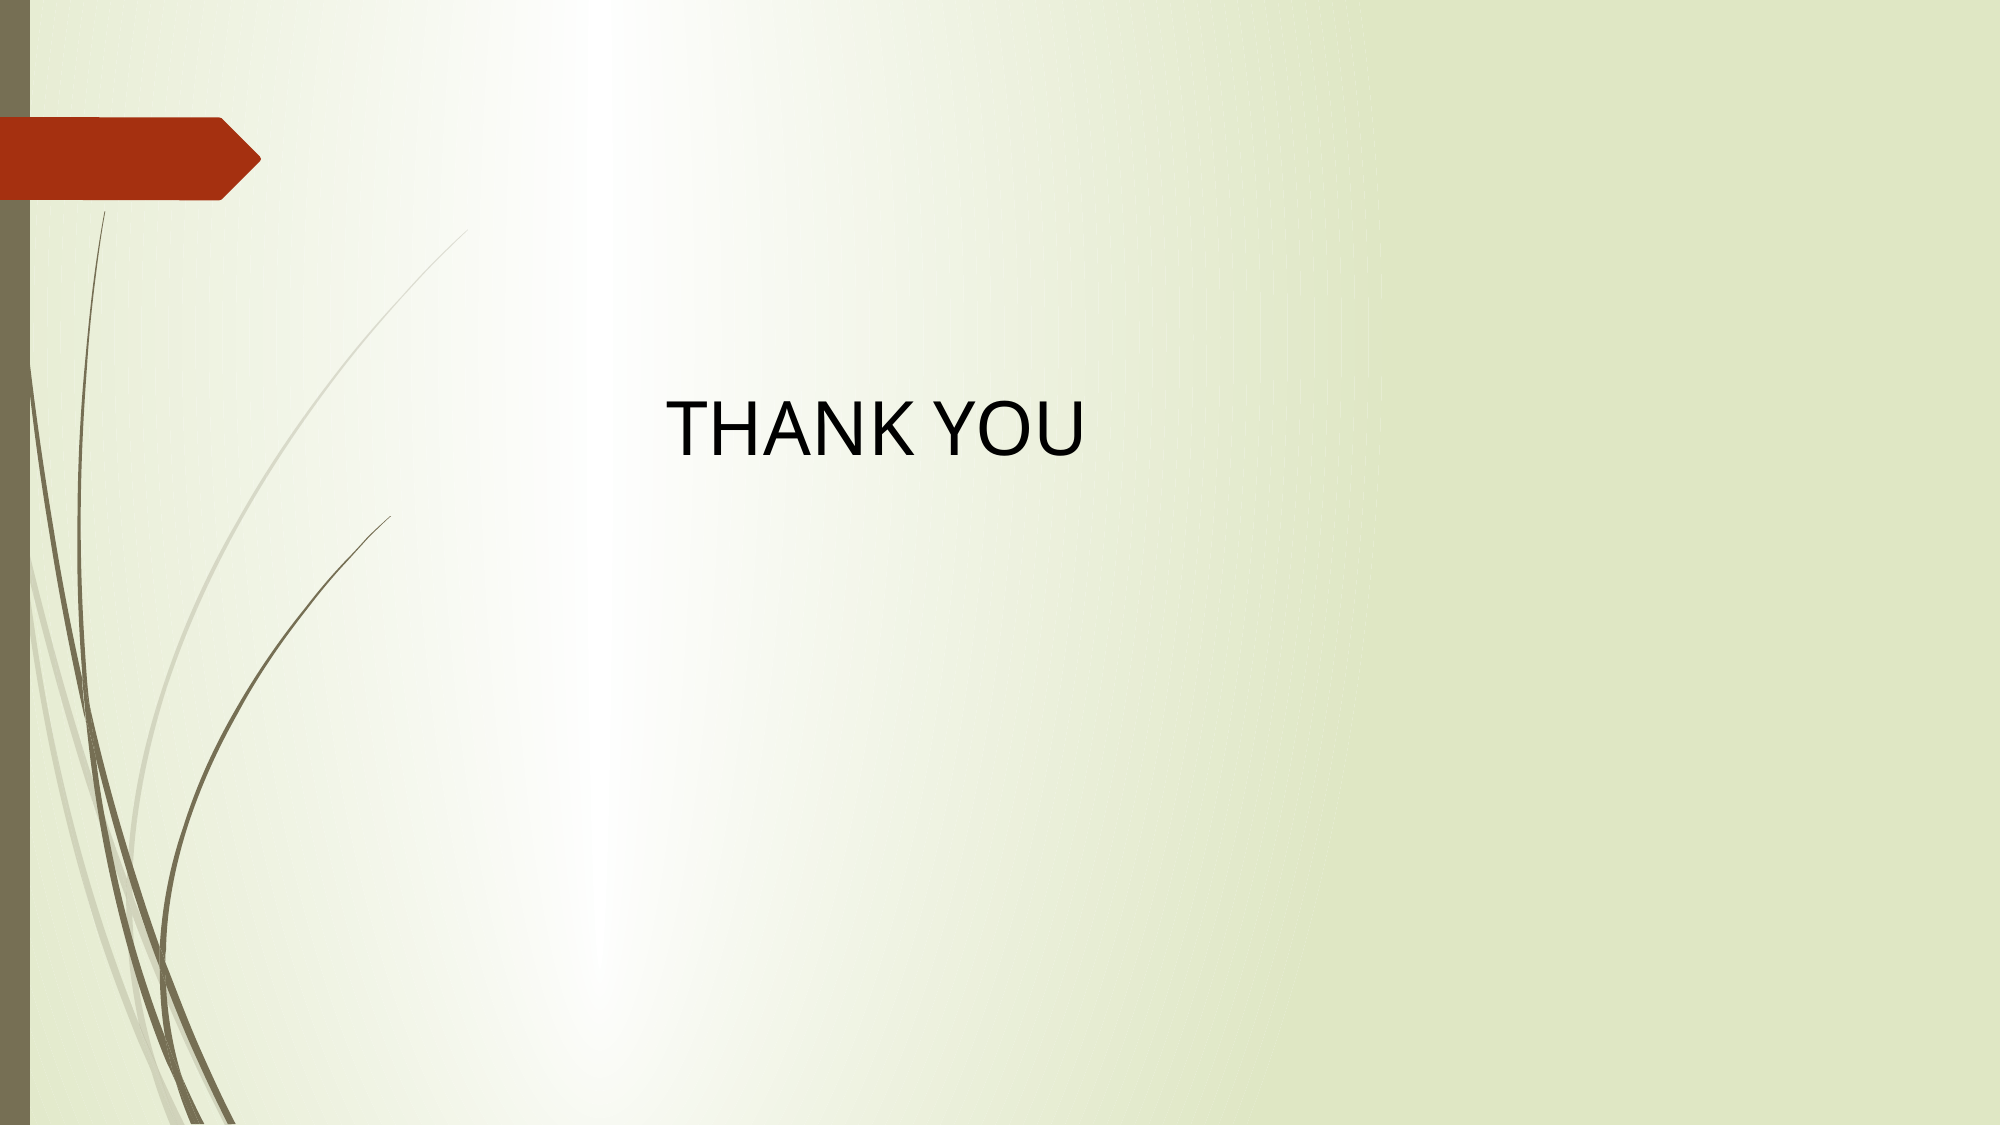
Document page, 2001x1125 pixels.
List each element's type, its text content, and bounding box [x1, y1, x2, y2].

text_box THANK YOU [651, 372, 1418, 478]
